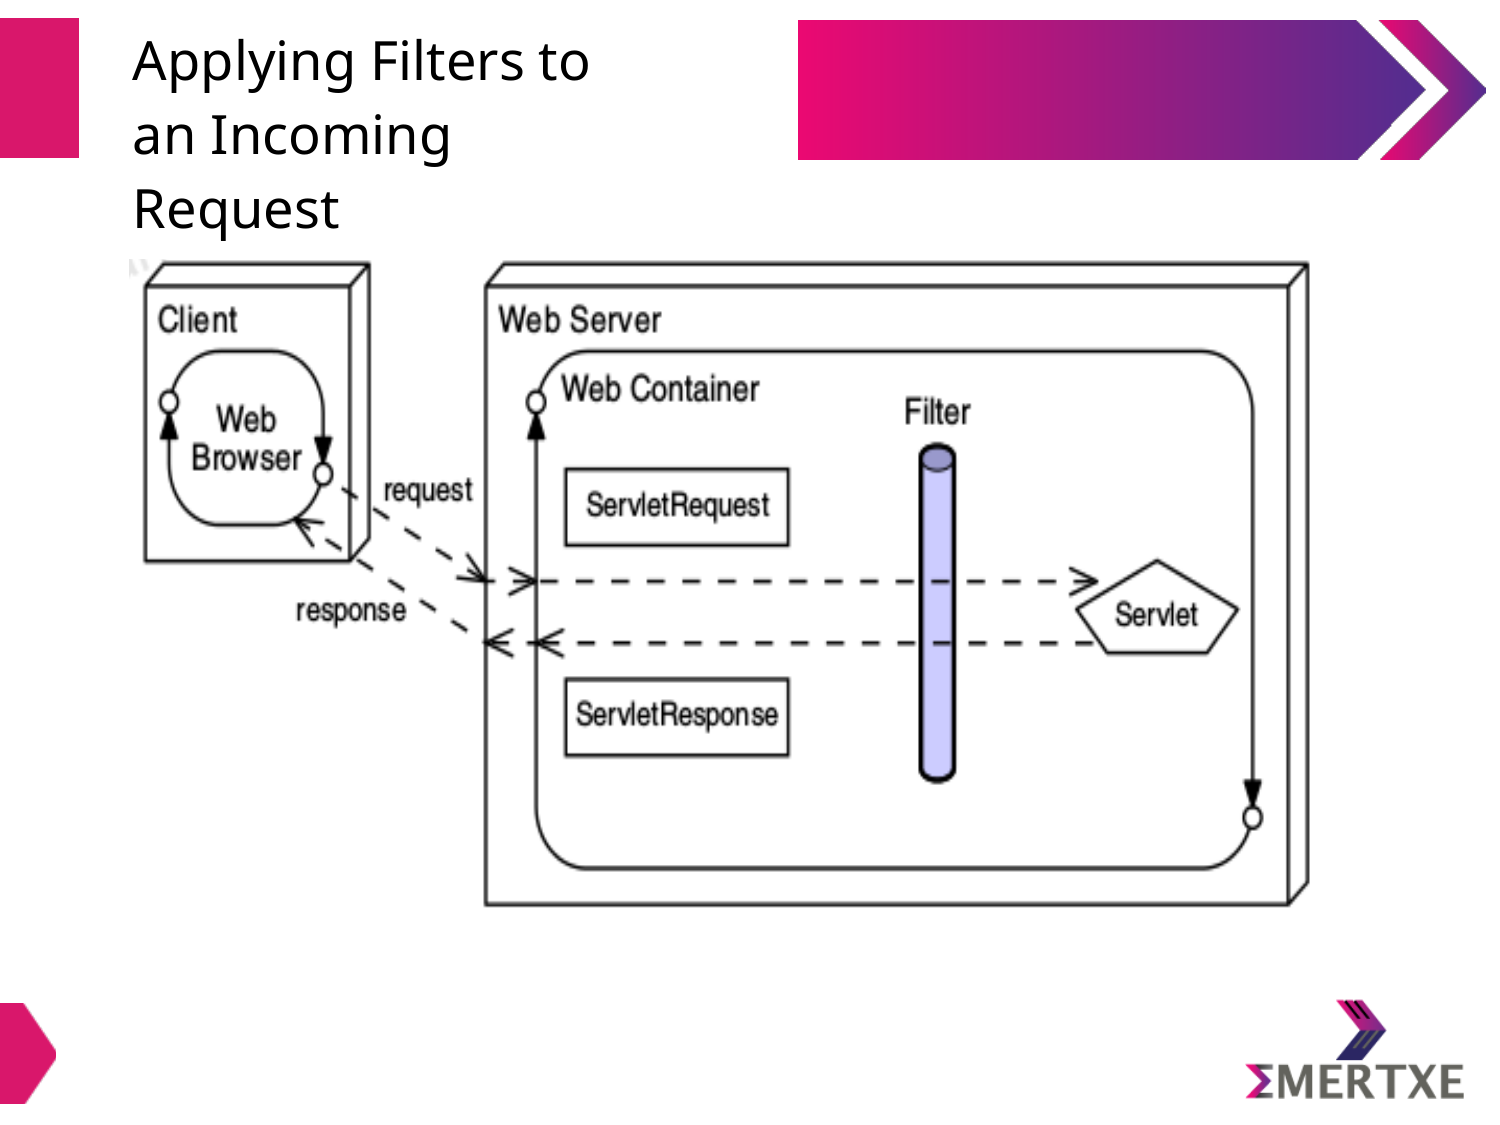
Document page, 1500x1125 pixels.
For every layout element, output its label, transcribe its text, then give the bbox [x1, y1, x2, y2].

picture [129, 259, 1335, 910]
picture [1245, 996, 1465, 1099]
text_box Applying Filters to an Incoming Request [118, 15, 674, 221]
picture [798, 20, 1486, 160]
